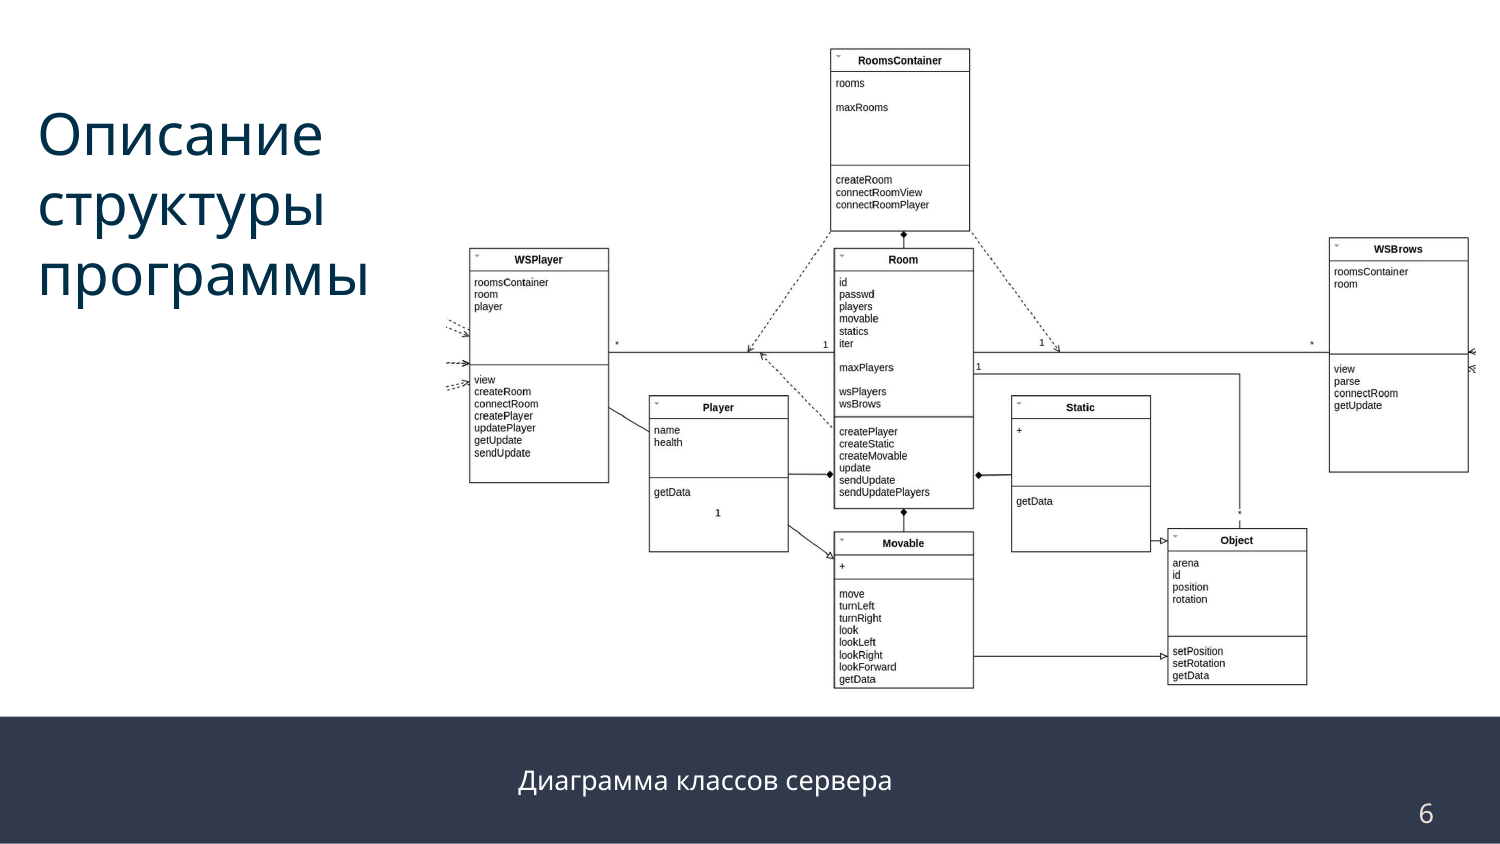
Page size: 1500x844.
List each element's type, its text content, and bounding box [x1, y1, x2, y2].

title Описание структуры программы [22, 82, 446, 494]
subtitle 6 [1129, 713, 1449, 844]
picture [446, 43, 1476, 691]
list Диаграмма классов сервера [51, 741, 1129, 818]
